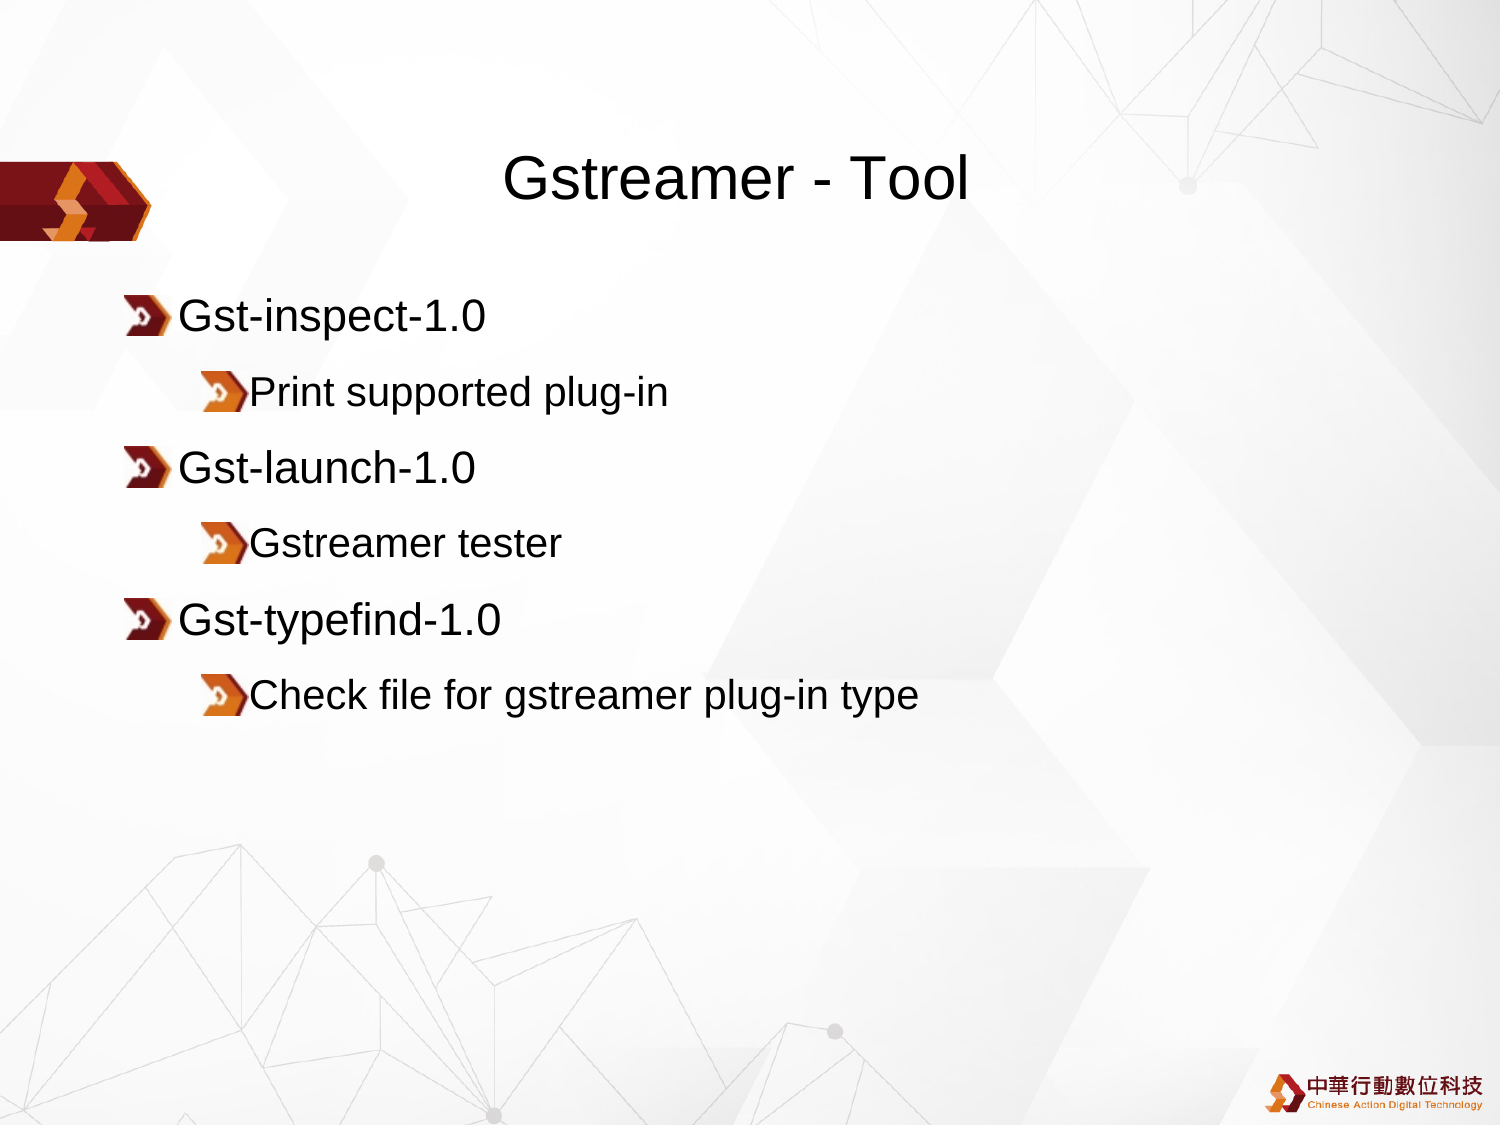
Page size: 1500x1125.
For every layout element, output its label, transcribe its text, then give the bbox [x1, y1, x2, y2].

picture [0, 0, 1500, 1125]
list Gst-inspect-1.0 Print supported plug-in Gst-launch-1.0 Gstreamer tester Gst-typefind-1.0 Check file for gstreamer plug-in type [107, 290, 1425, 943]
title Gstreamer - Tool [107, 101, 1367, 255]
